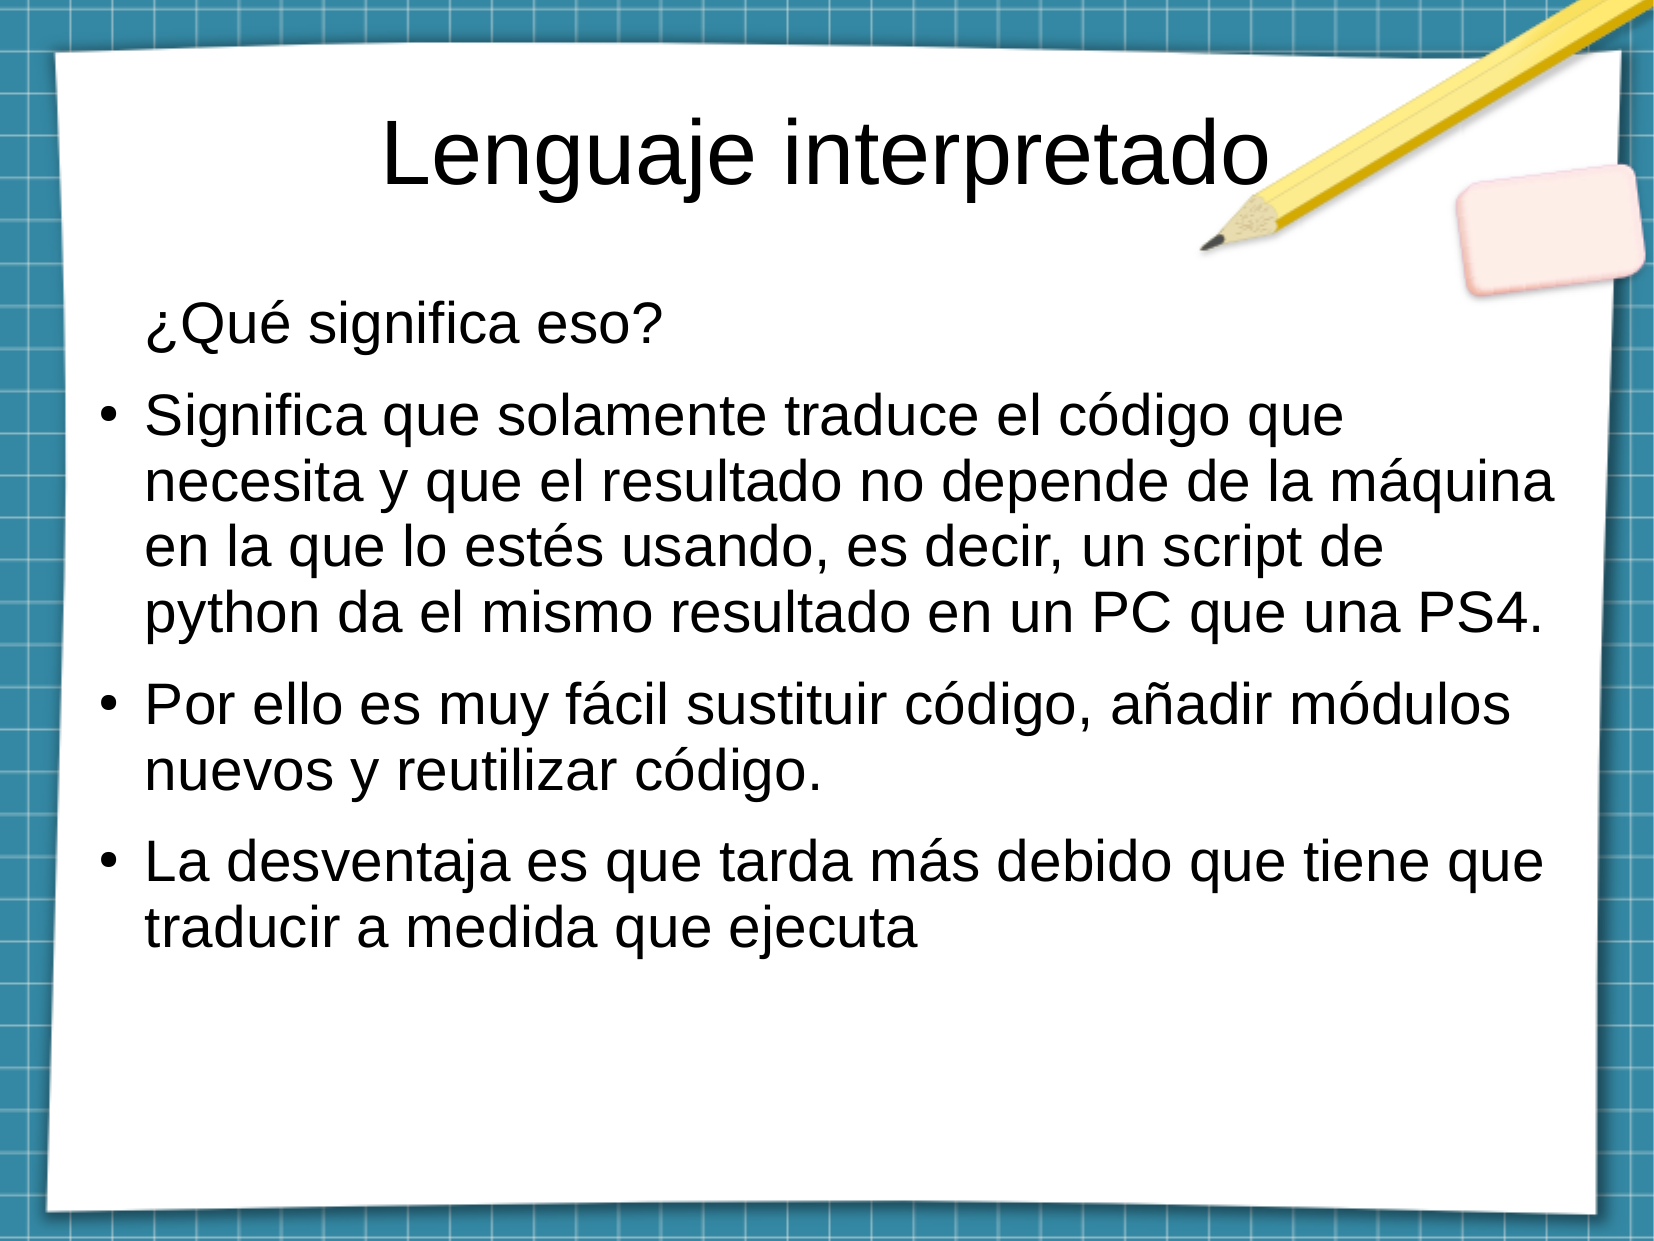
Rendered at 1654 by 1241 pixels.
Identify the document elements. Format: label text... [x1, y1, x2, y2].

picture [0, 0, 1654, 1241]
title Lenguaje interpretado [82, 49, 1571, 257]
list ¿Qué significa eso? Significa que solamente traduce el código que necesita y que el resultado no depende de la máquina en la que lo estés usando, es decir, un script de python da el mismo resultado en un PC que una PS4. Por ello es muy fácil sustituir código, añadir módulos nuevos y reutilizar código. La desventaja es que tarda más debido que tiene que traducir a medida que ejecuta [82, 290, 1571, 1010]
